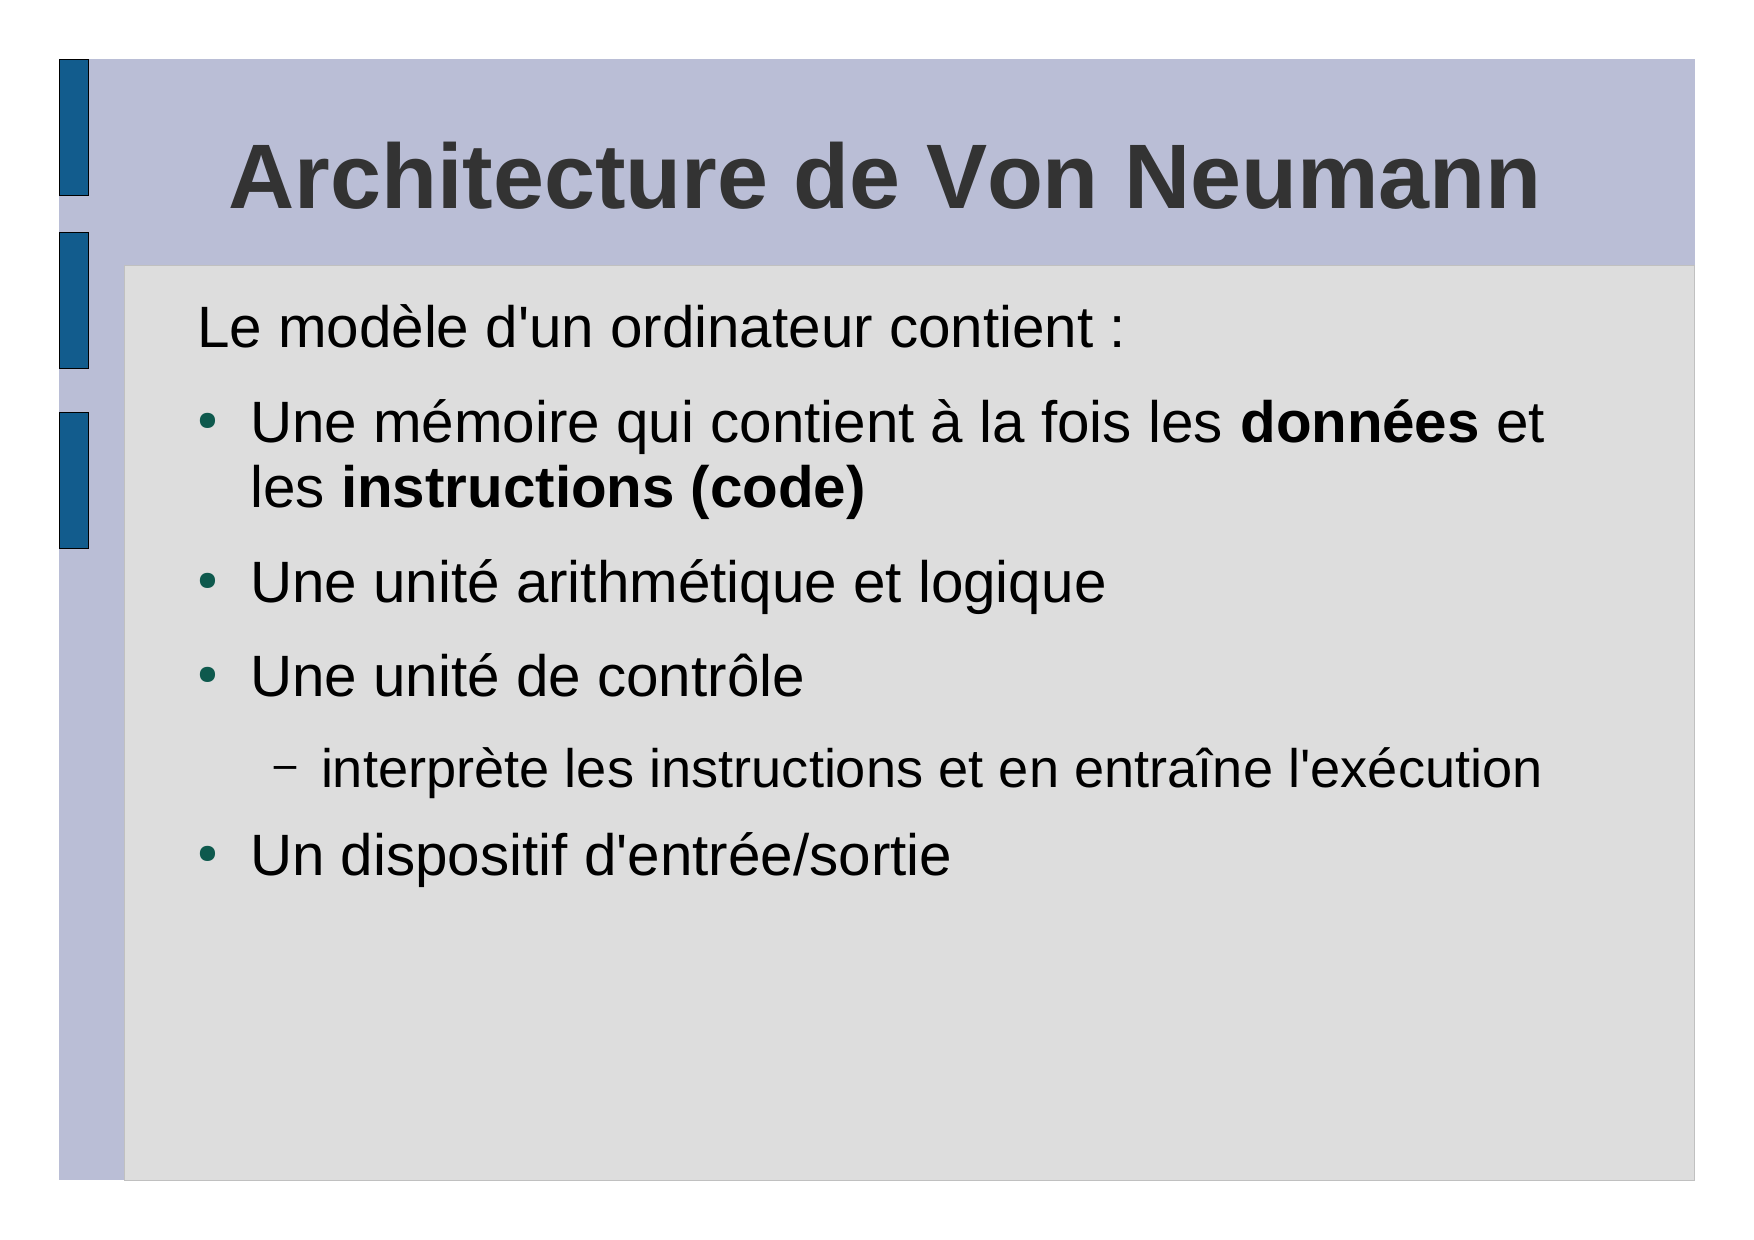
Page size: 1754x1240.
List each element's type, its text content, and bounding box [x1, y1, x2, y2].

title Architecture de Von Neumann [118, 88, 1654, 266]
list Le modèle d'un ordinateur contient : Une mémoire qui contient à la fois les données et les instructions (code) Une unité arithmétique et logique Une unité de contrôle interprète les instructions et en entraîne l'exécution Un dispositif d'entrée/sortie [179, 295, 1577, 1093]
